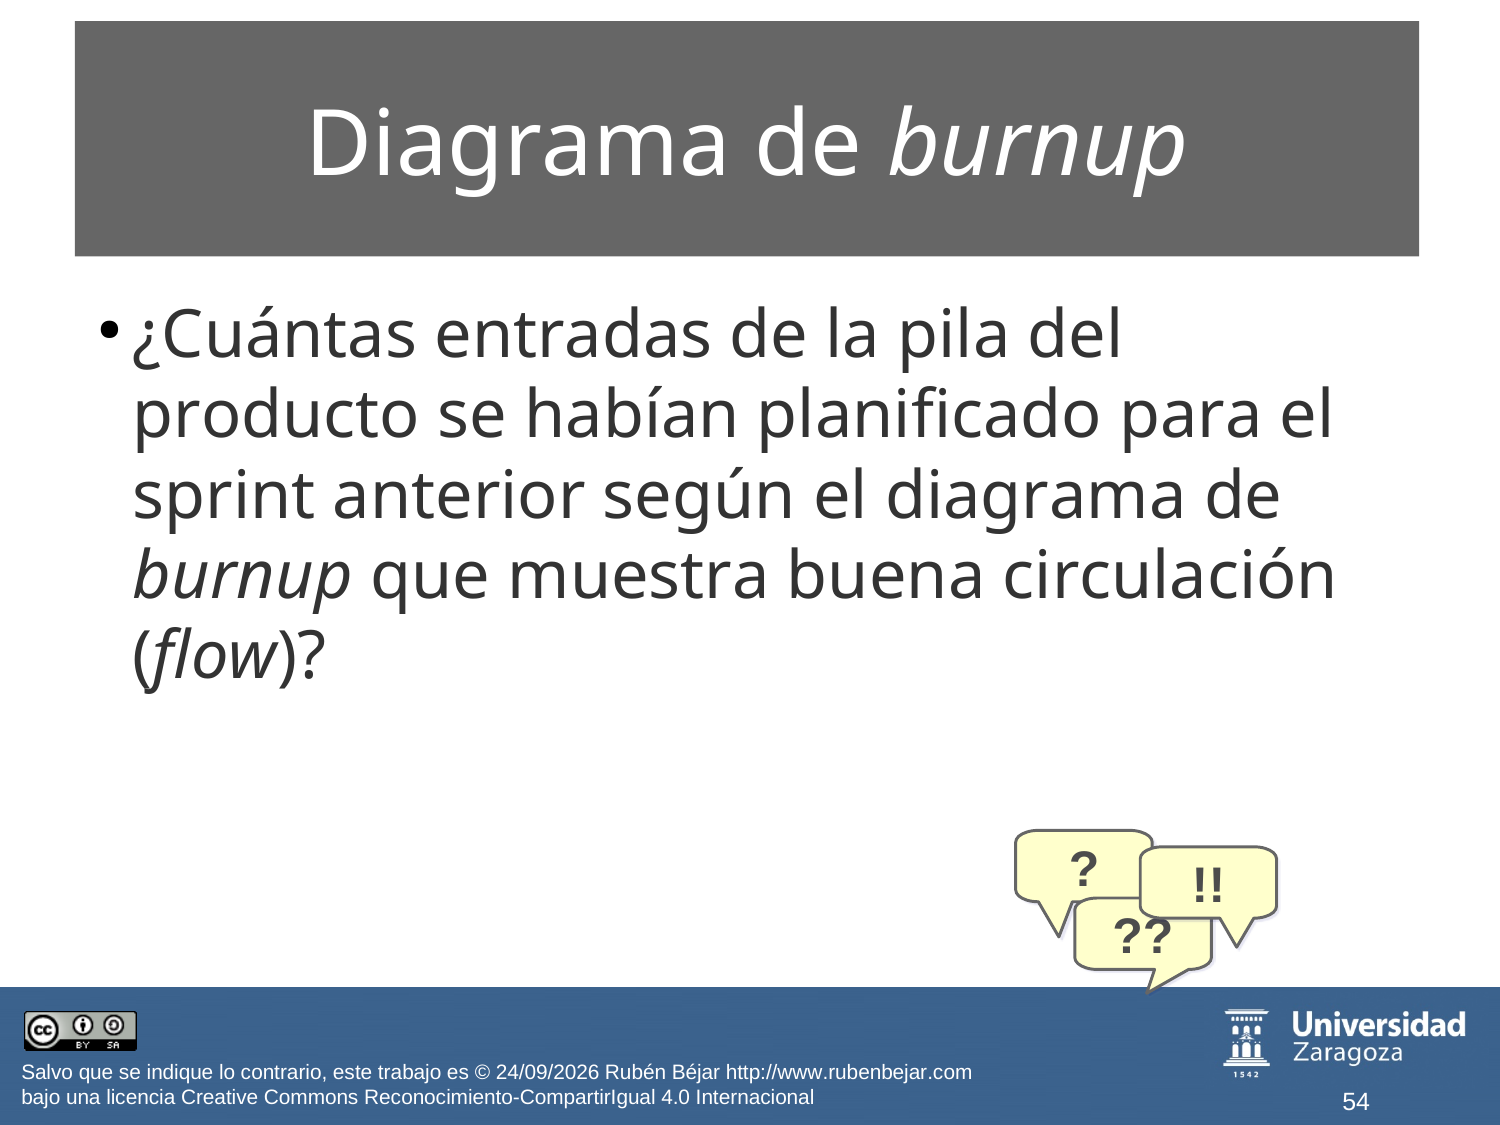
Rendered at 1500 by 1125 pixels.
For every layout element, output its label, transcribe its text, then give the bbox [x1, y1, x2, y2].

text_box ?? [1074, 897, 1212, 994]
title Diagrama de burnup [74, 21, 1420, 257]
list ¿Cuántas entradas de la pila del producto se habían planificado para el sprint anterior según el diagrama de burnup que muestra buena circulación (flow)? [82, 283, 1418, 957]
picture [0, 987, 1500, 1125]
text_box ? [1015, 830, 1153, 937]
text_box !! [1140, 846, 1277, 948]
